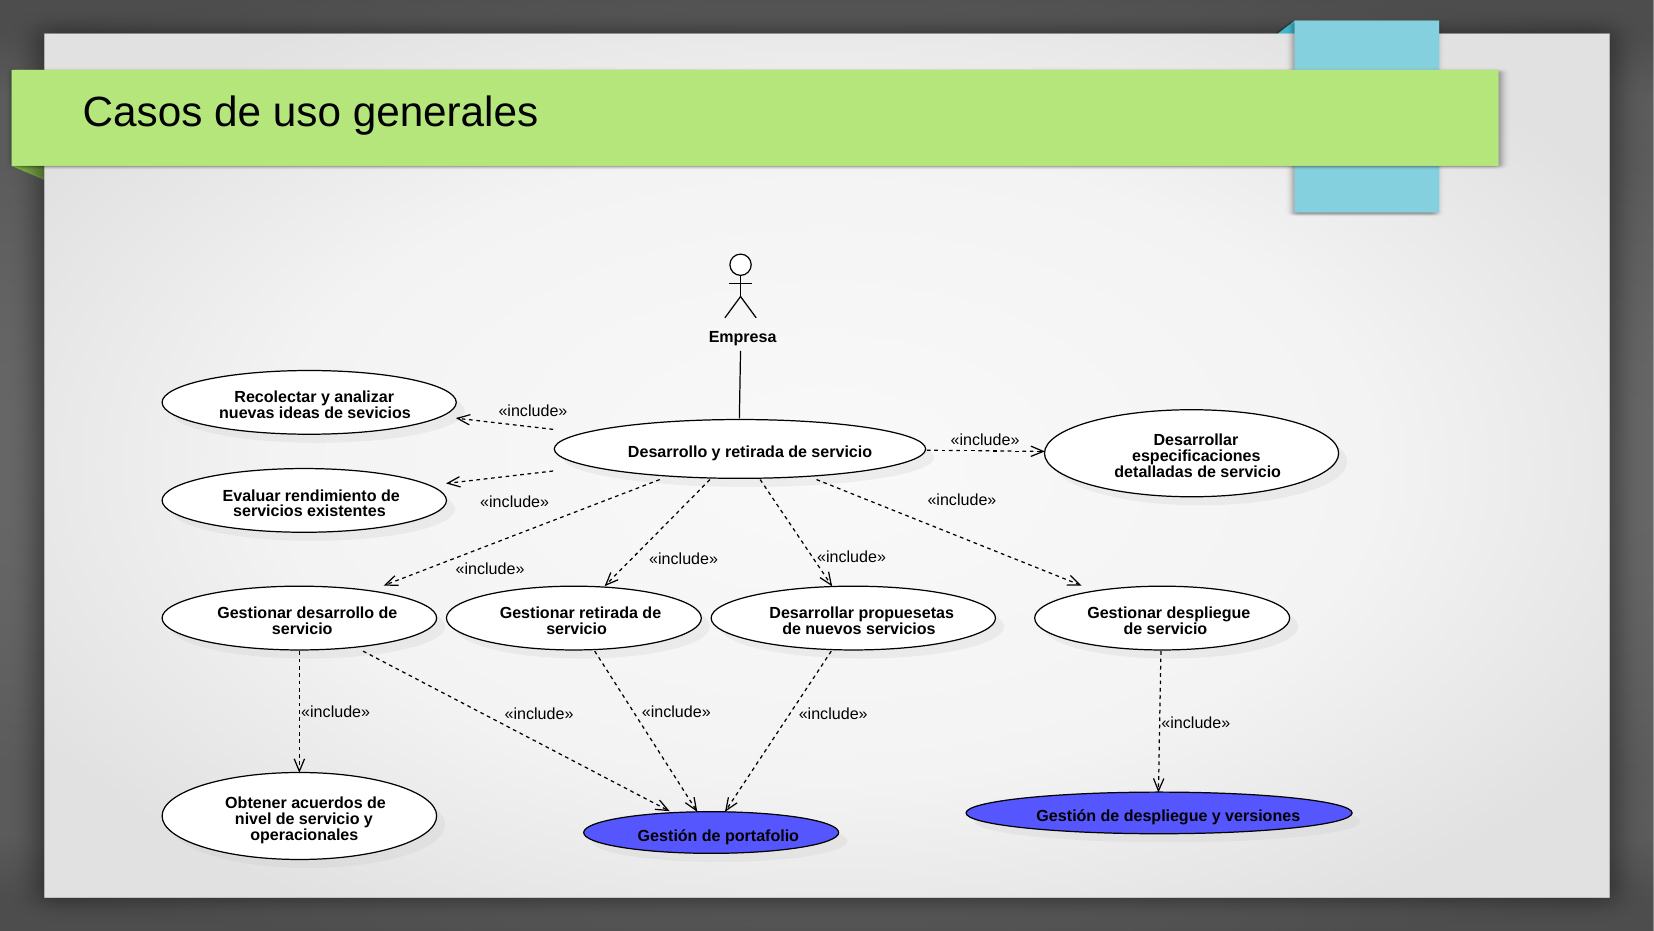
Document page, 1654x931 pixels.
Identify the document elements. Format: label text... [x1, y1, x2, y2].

picture [0, 0, 1654, 931]
title Casos de uso generales [82, 35, 1235, 189]
